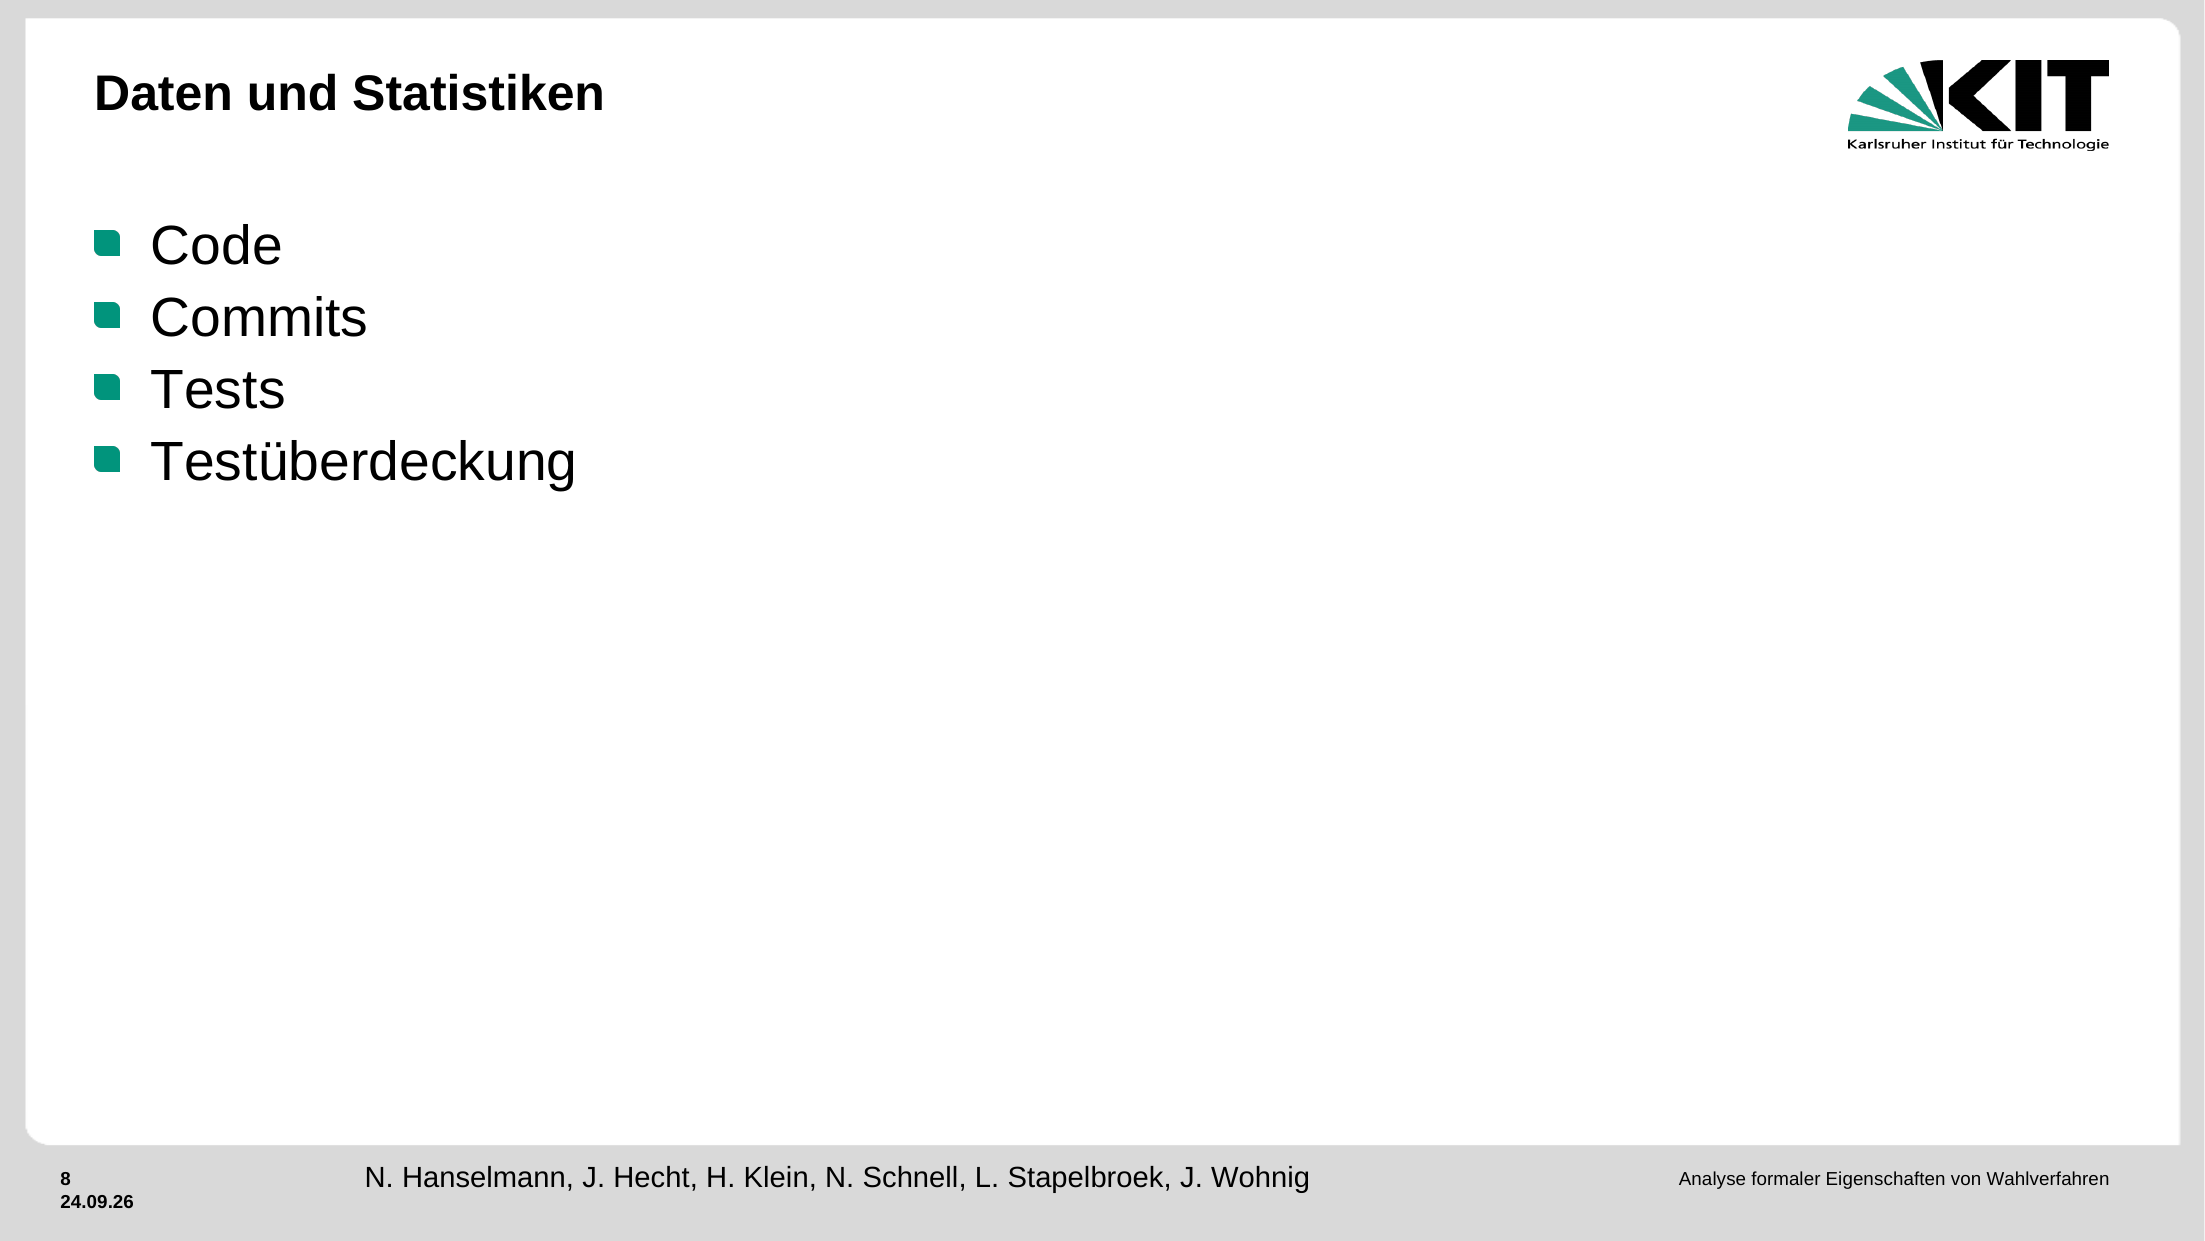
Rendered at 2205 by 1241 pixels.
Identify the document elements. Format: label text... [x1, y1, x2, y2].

title Daten und Statistiken [94, 60, 1761, 162]
list Code Commits Tests Testüberdeckung [94, 216, 2084, 1102]
picture [0, 0, 2205, 1241]
